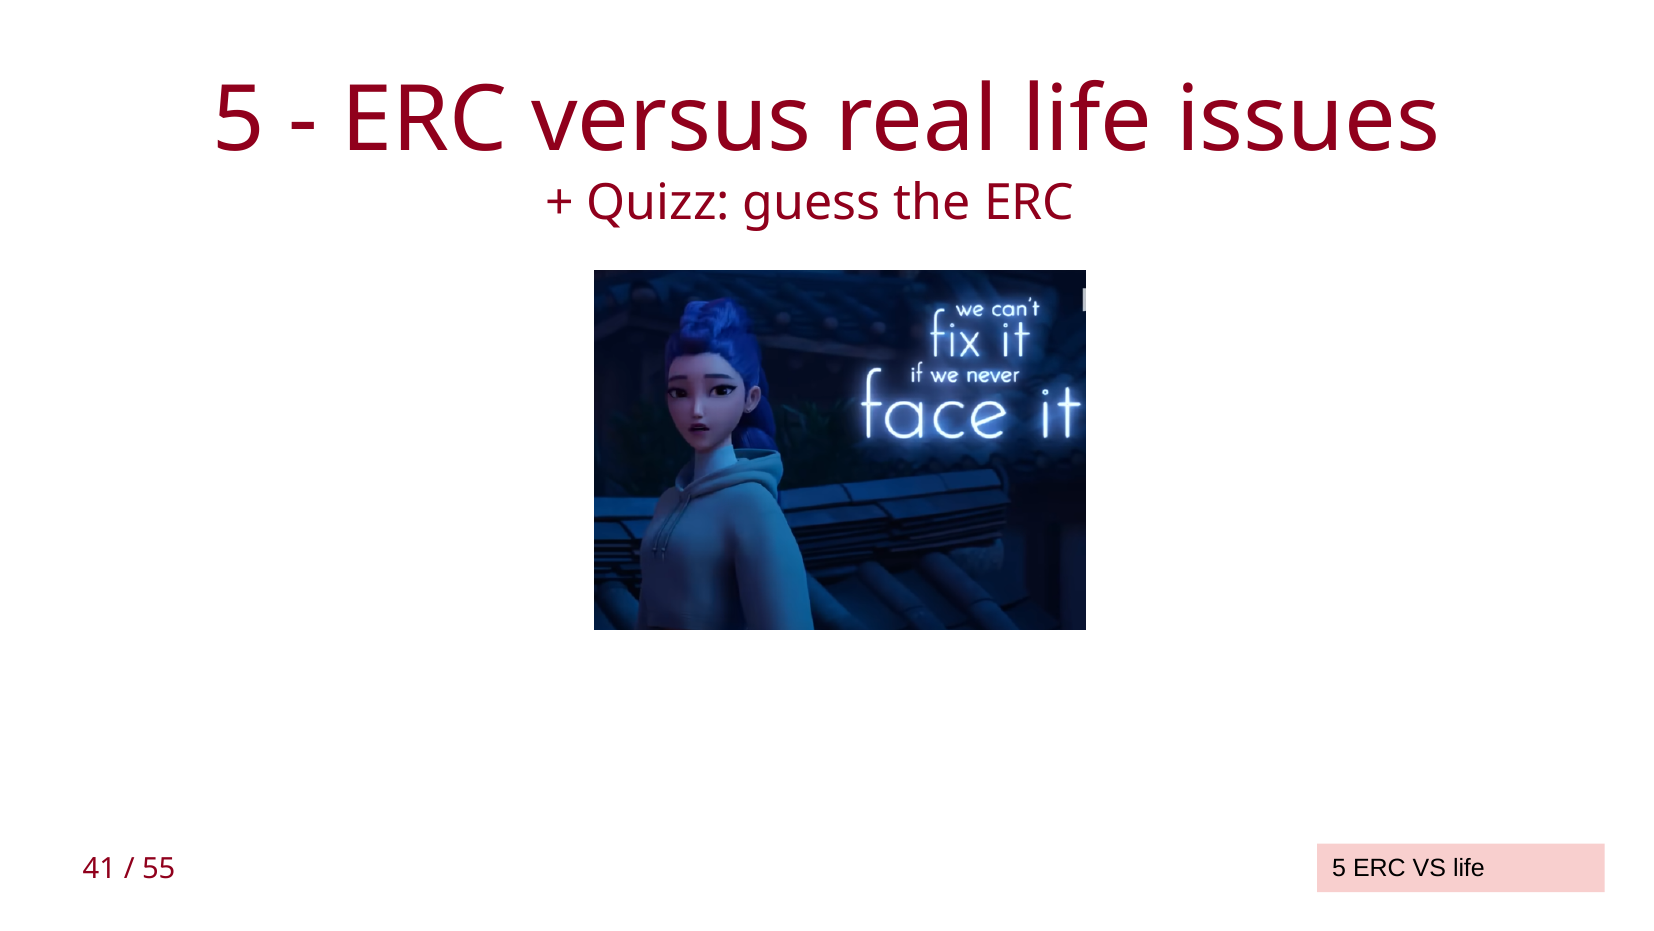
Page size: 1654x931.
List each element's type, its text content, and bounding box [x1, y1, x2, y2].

picture [594, 270, 1086, 630]
text_box 5 ERC VS life [1317, 843, 1605, 893]
title + Quizz: guess the ERC [125, 166, 1508, 235]
title 5 - ERC versus real life issues [82, 37, 1571, 193]
